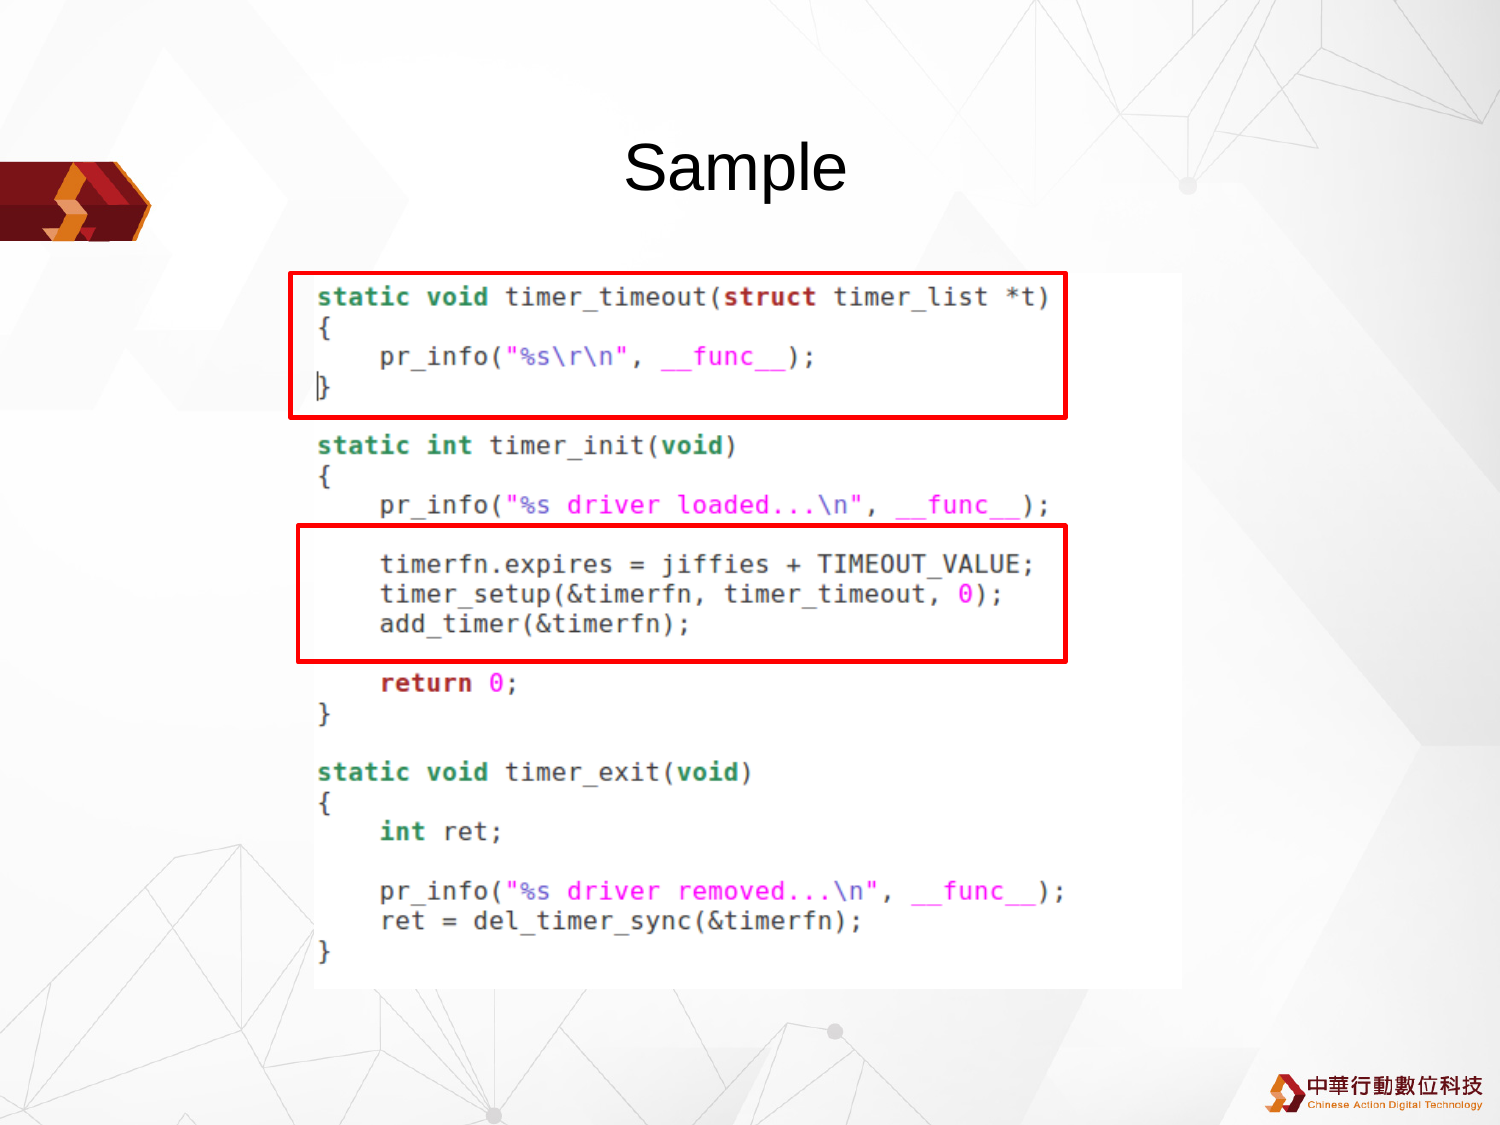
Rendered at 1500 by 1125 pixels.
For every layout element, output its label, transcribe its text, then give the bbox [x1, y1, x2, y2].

picture [0, 0, 1500, 1125]
title Sample [106, 113, 1366, 221]
